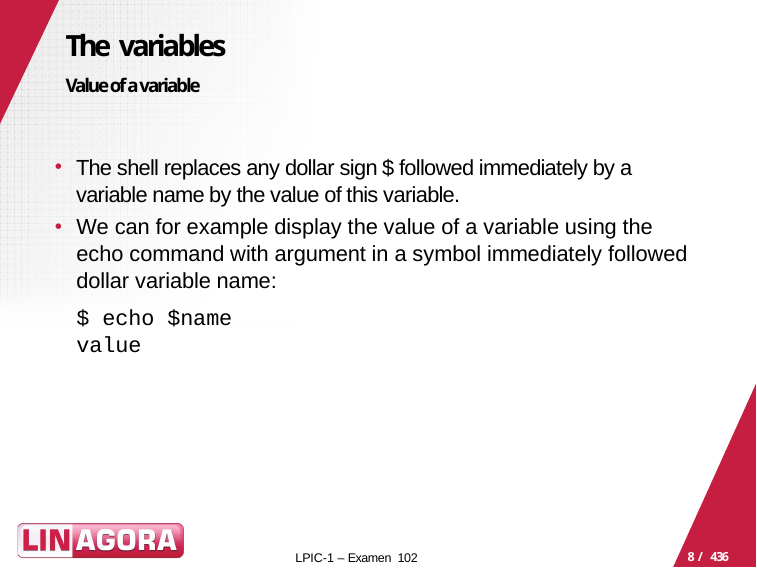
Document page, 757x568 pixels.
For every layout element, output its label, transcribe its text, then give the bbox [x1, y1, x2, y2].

title The variables Value of a variable [63, 26, 692, 122]
text_box The shell replaces any dollar sign $ followed immediately by a variable name by the value of this variable. We can for example display the value of a variable using the echo command with argument in a symbol immediately followed dollar variable name: $ echo $name value [52, 153, 694, 357]
footer LPIC-1 – Examen 102 [293, 549, 420, 568]
text_box [17, 519, 184, 562]
slide_number <numéro> / 436 [683, 549, 747, 568]
picture [0, 0, 352, 352]
